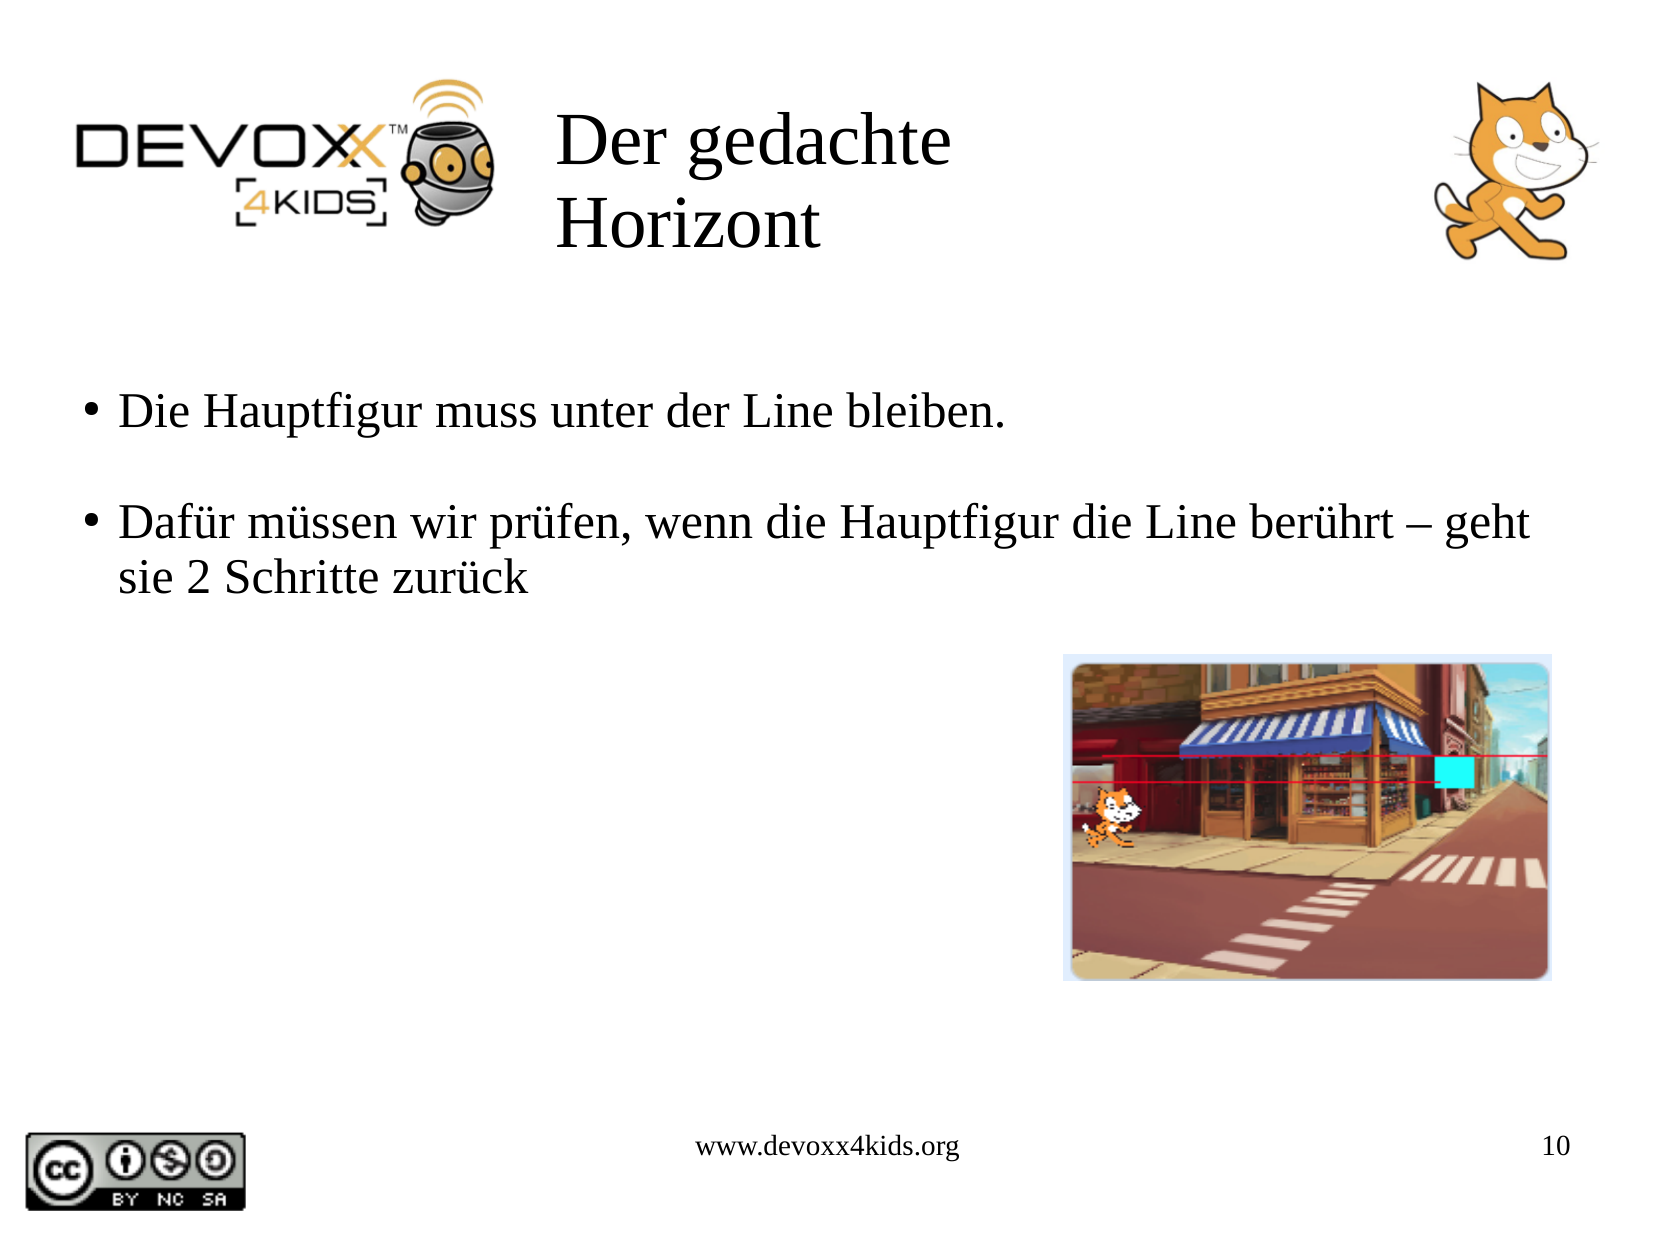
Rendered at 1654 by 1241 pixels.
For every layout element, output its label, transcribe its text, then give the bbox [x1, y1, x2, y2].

text_box Die Hauptfigur muss unter der Line bleiben. Dafür müssen wir prüfen, wenn die Hauptfigur die Line berührt – geht sie 2 Schritte zurück [82, 290, 1571, 697]
picture [1431, 54, 1607, 272]
subtitle [59, 295, 1548, 1114]
picture [35, 58, 511, 255]
picture [14, 1121, 249, 1212]
picture [1063, 697, 1552, 981]
title Der gedachte Horizont [555, 78, 1347, 284]
